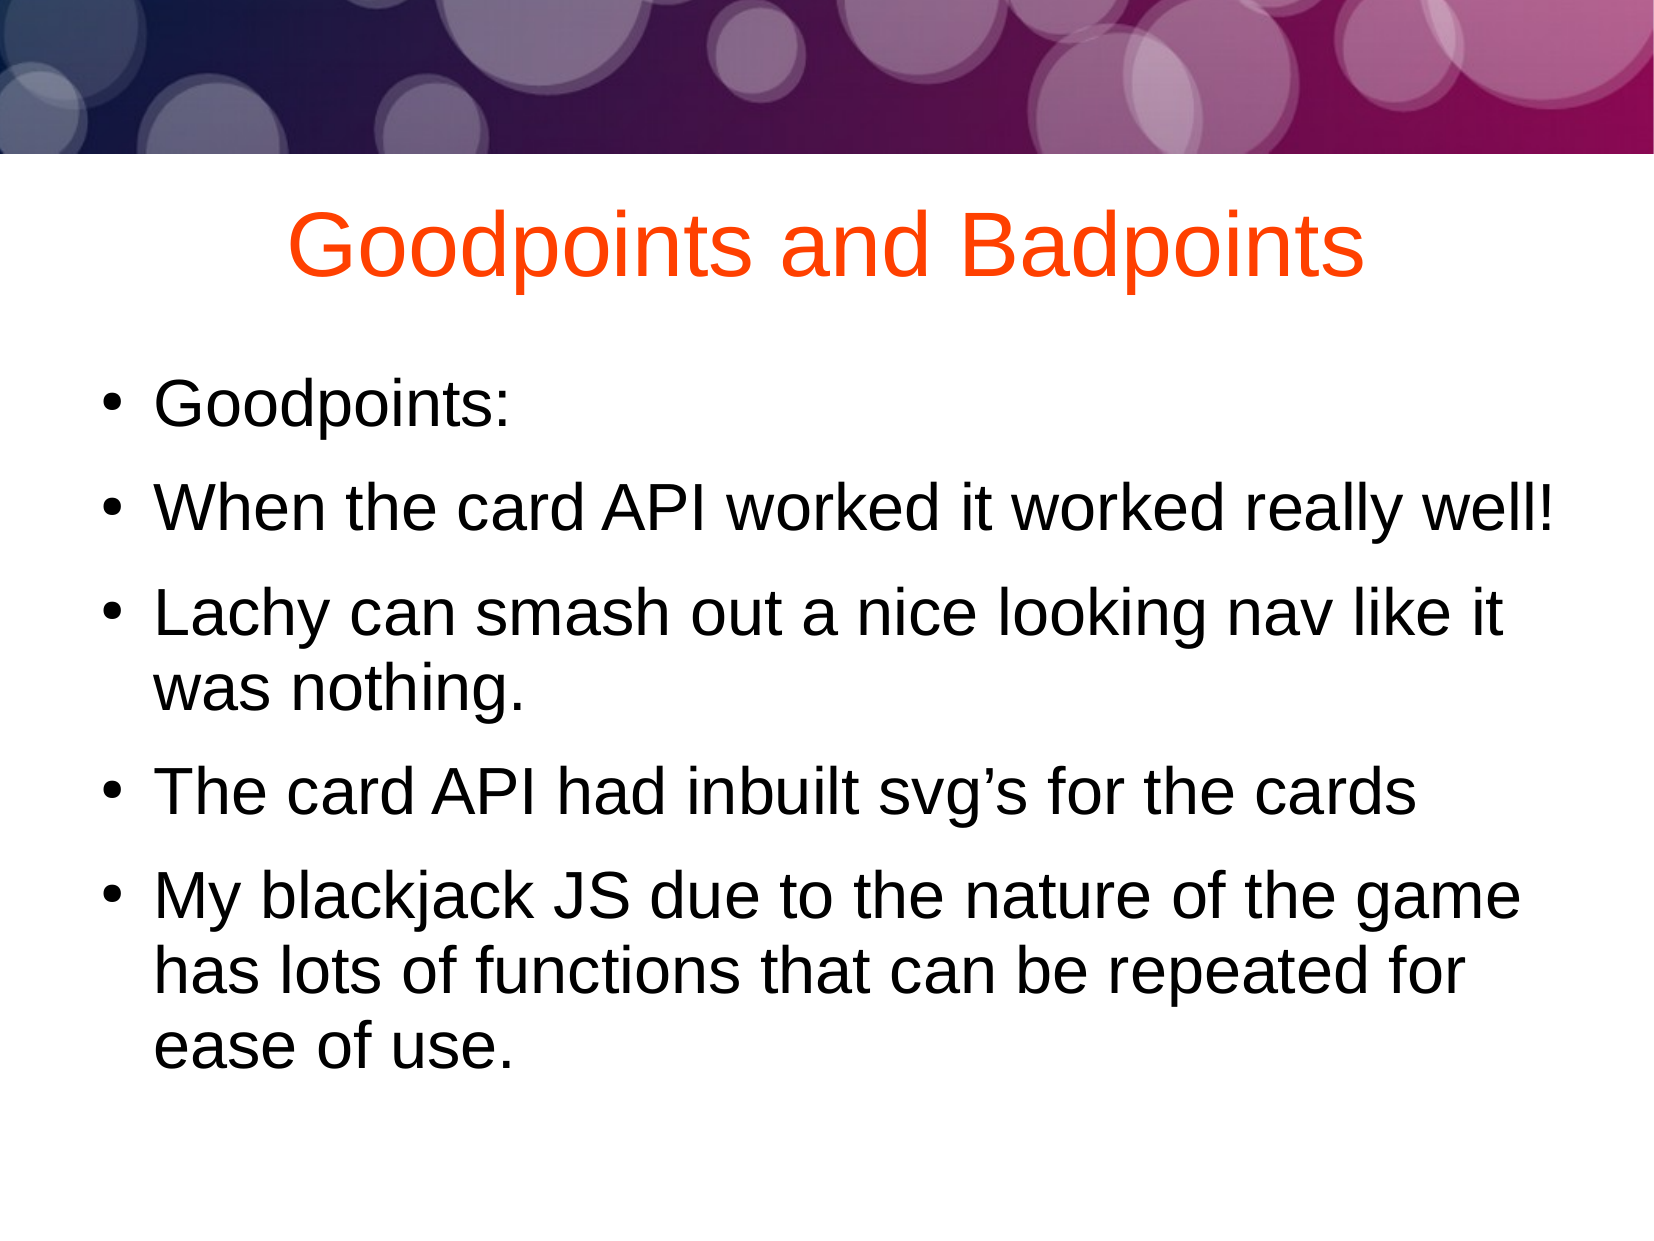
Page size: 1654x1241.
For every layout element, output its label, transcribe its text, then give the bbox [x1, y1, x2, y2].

title Goodpoints and Badpoints [82, 159, 1571, 331]
list Goodpoints: When the card API worked it worked really well! Lachy can smash out a nice looking nav like it was nothing. The card API had inbuilt svg’s for the cards My blackjack JS due to the nature of the game has lots of functions that can be repeated for ease of use. [82, 366, 1571, 1087]
picture [0, 0, 1654, 154]
